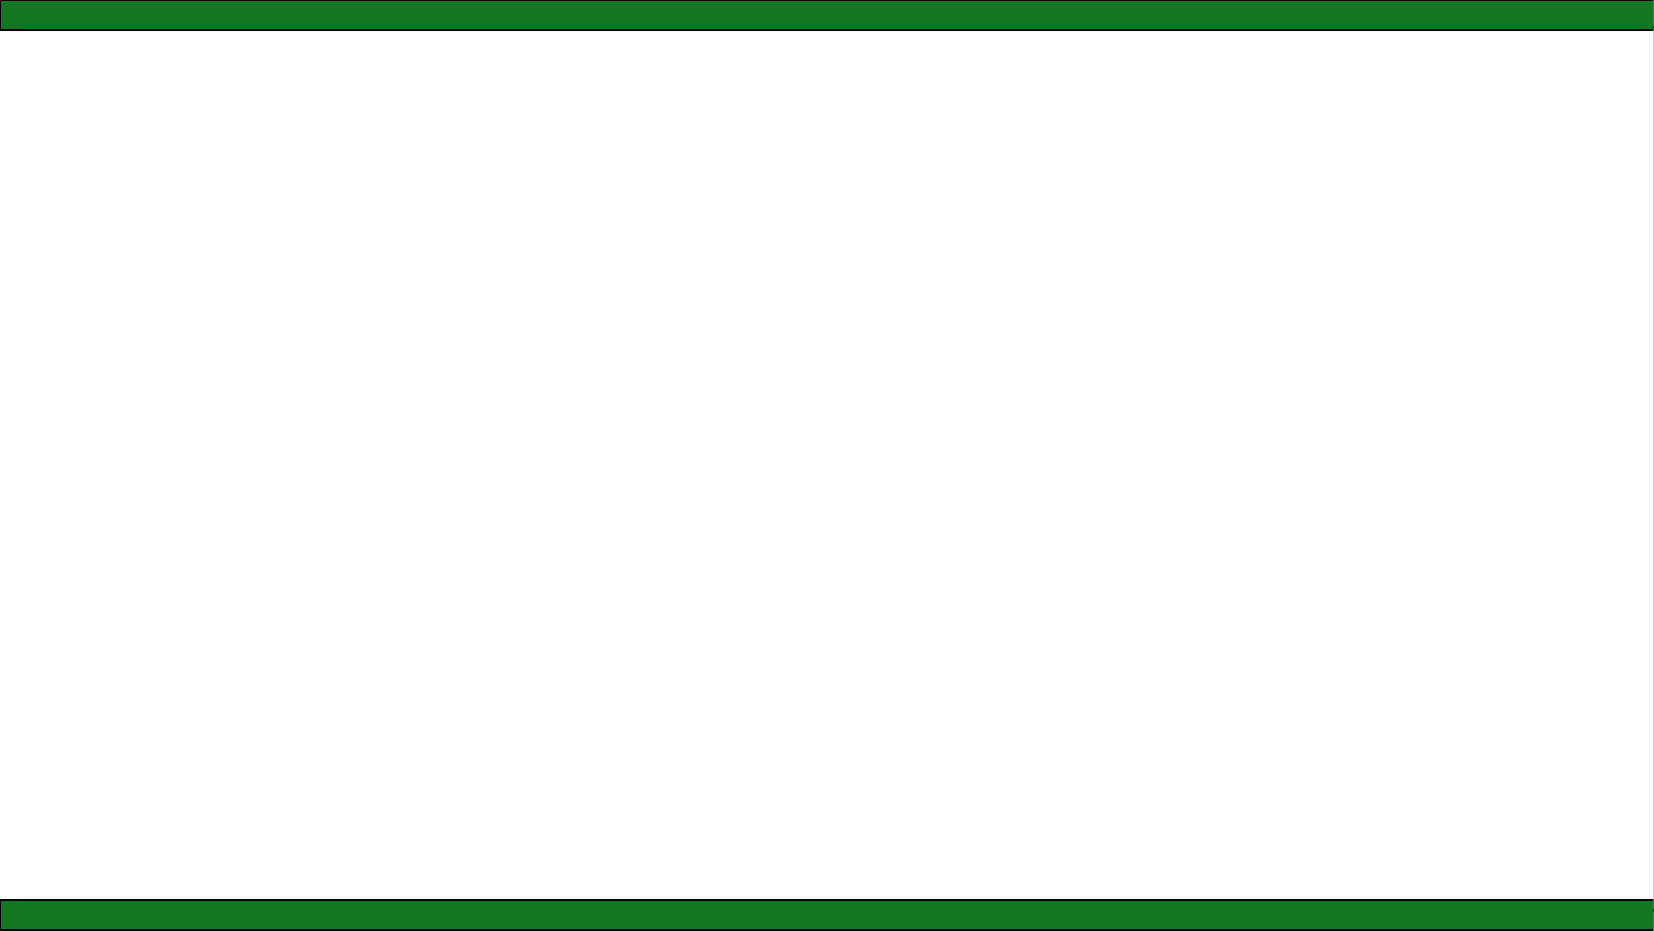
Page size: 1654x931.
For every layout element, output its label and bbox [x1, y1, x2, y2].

text_box [0, 900, 1654, 931]
picture [0, 31, 1654, 900]
text_box [0, 0, 1654, 31]
